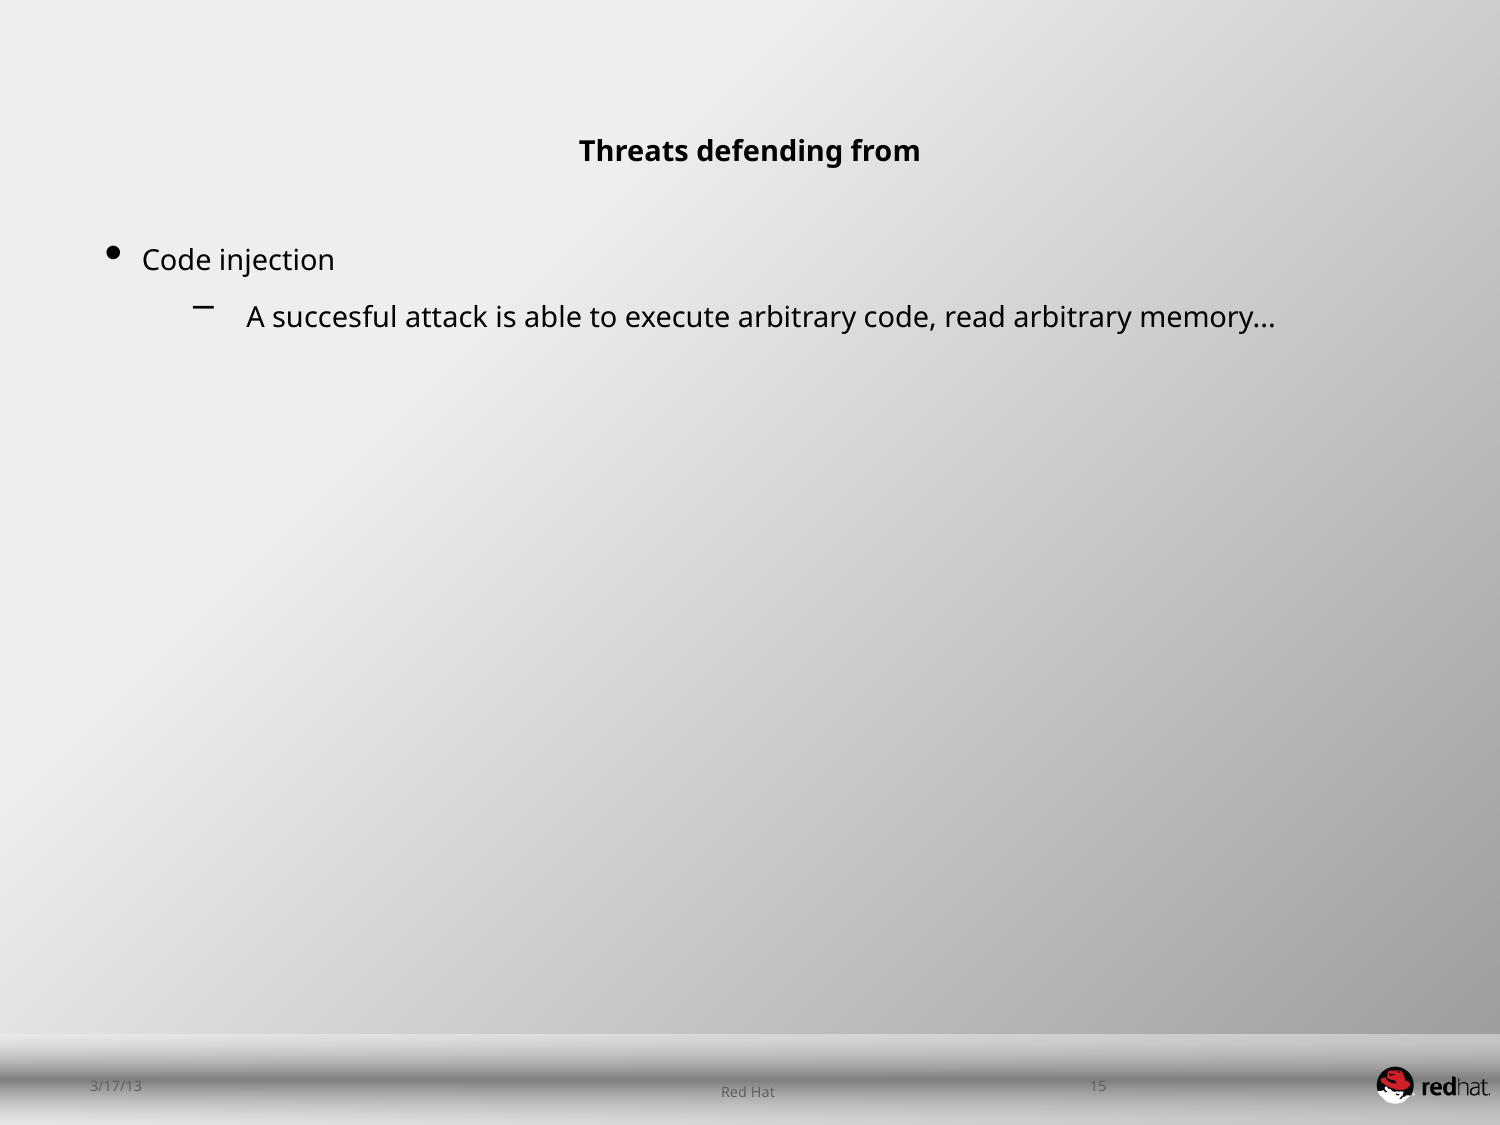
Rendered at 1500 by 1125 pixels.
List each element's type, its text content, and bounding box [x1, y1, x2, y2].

footer Red Hat [300, 1065, 1200, 1110]
list Code injection A succesful attack is able to execute arbitrary code, read arbitrary memory... [74, 209, 1425, 1012]
title Threats defending from [75, 22, 1426, 188]
slide_number <number> [1074, 1051, 1337, 1112]
slide_number 3/17/13 [75, 1051, 425, 1112]
picture [1364, 1057, 1500, 1110]
